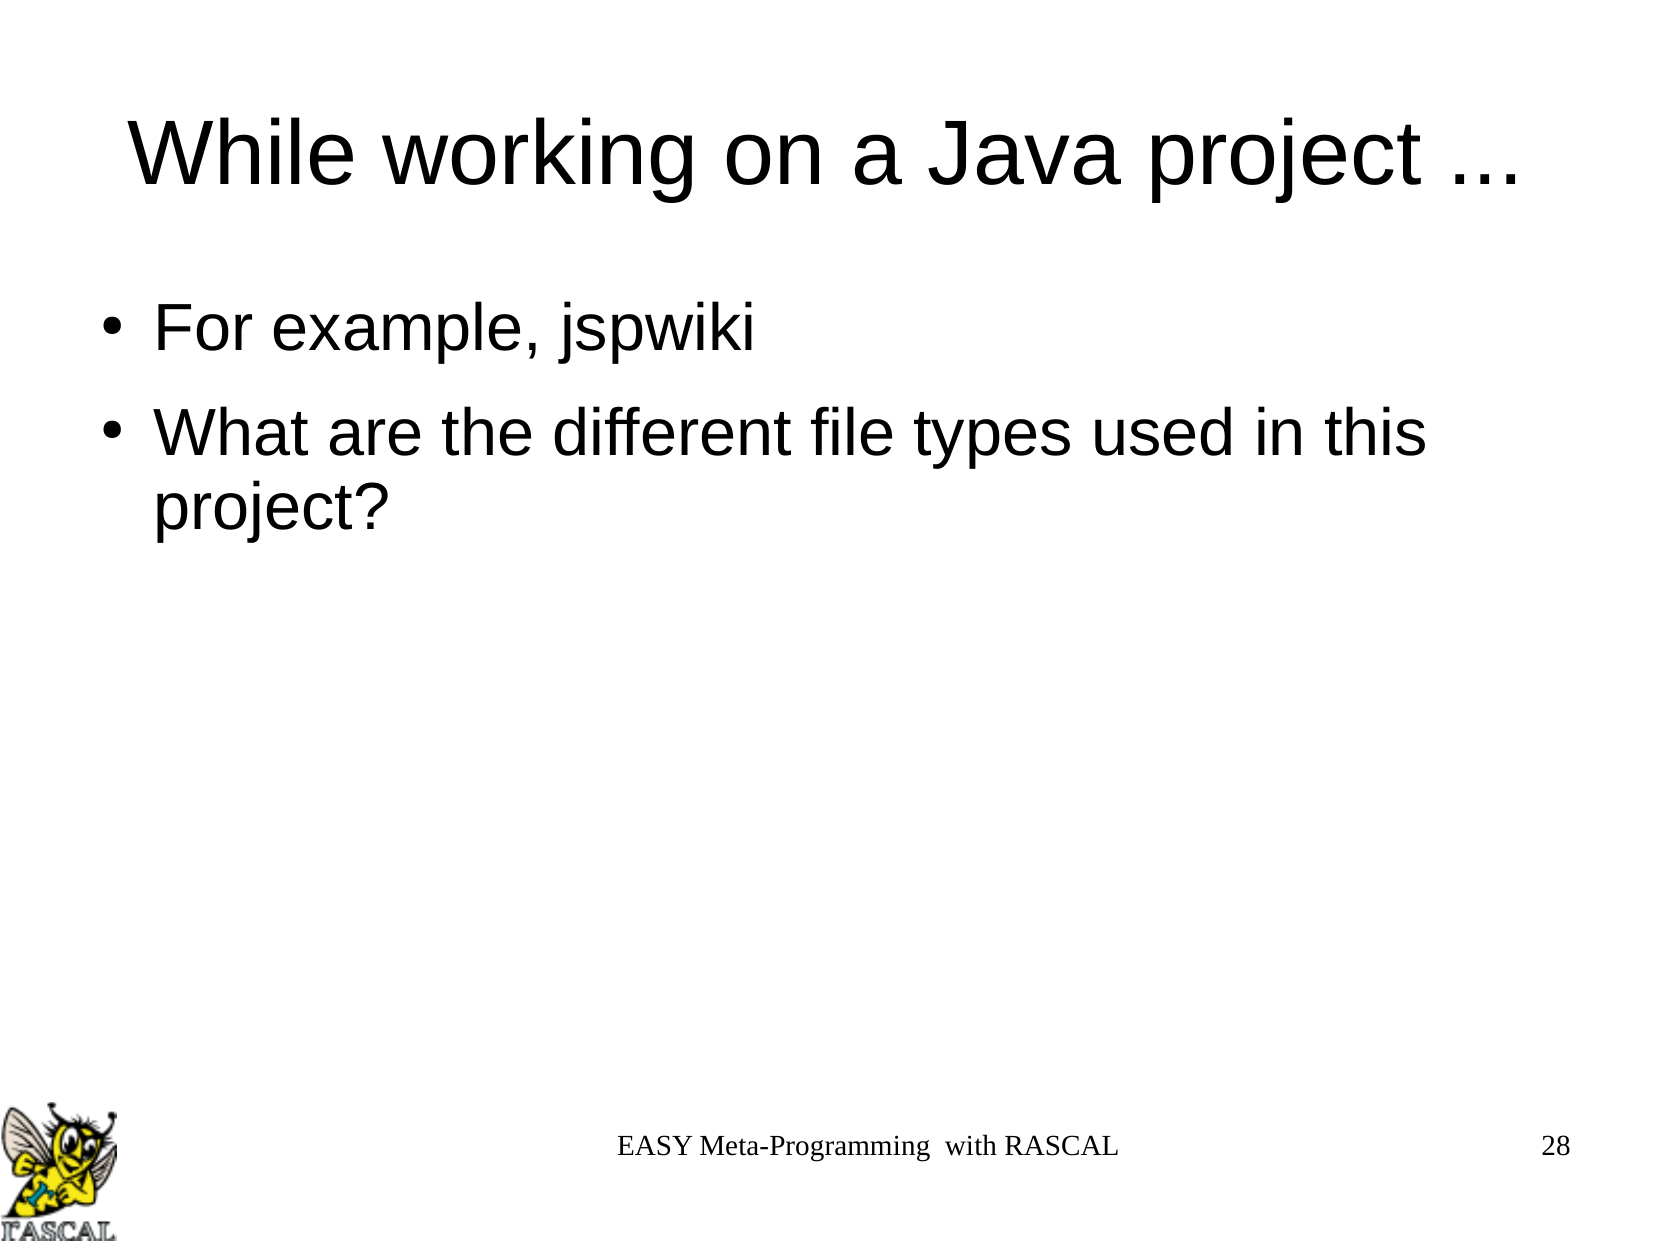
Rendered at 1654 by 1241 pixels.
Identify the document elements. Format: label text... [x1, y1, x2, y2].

title While working on a Java project ... [82, 49, 1571, 257]
picture [0, 1102, 117, 1241]
list For example, jspwiki What are the different file types used in this project? [82, 290, 1571, 1109]
